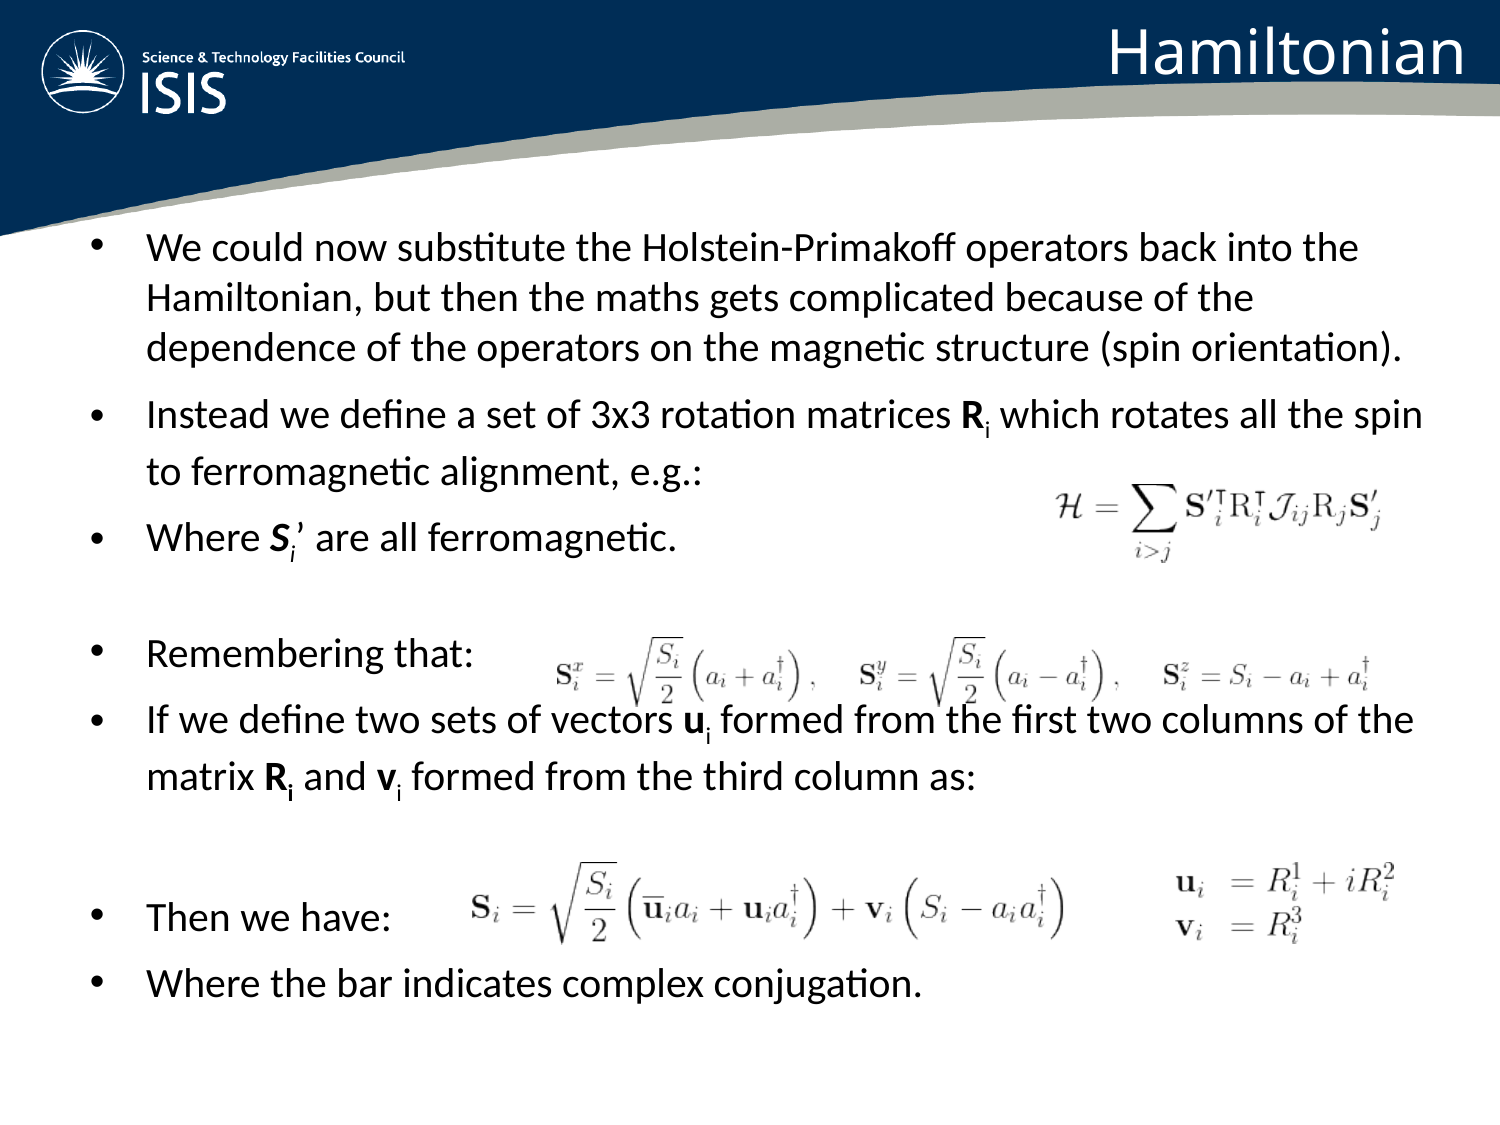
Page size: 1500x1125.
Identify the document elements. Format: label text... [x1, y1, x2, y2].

text_box We could now substitute the Holstein-Primakoff operators back into the Hamiltonian, but then the maths gets complicated because of the dependence of the operators on the magnetic structure (spin orientation). Instead we define a set of 3x3 rotation matrices Ri which rotates all the spin to ferromagnetic alignment, e.g.: Where Si’ are all ferromagnetic. Remembering that: If we define two sets of vectors ui formed from the first two columns of the matrix Ri and vi formed from the third column as: Then we have: Where the bar indicates complex conjugation. [75, 212, 1469, 1032]
picture [0, 0, 1500, 302]
text_box Hamiltonian [442, 3, 1483, 96]
picture [472, 862, 1065, 945]
picture [557, 637, 1371, 707]
picture [1055, 484, 1382, 563]
picture [1175, 862, 1394, 944]
